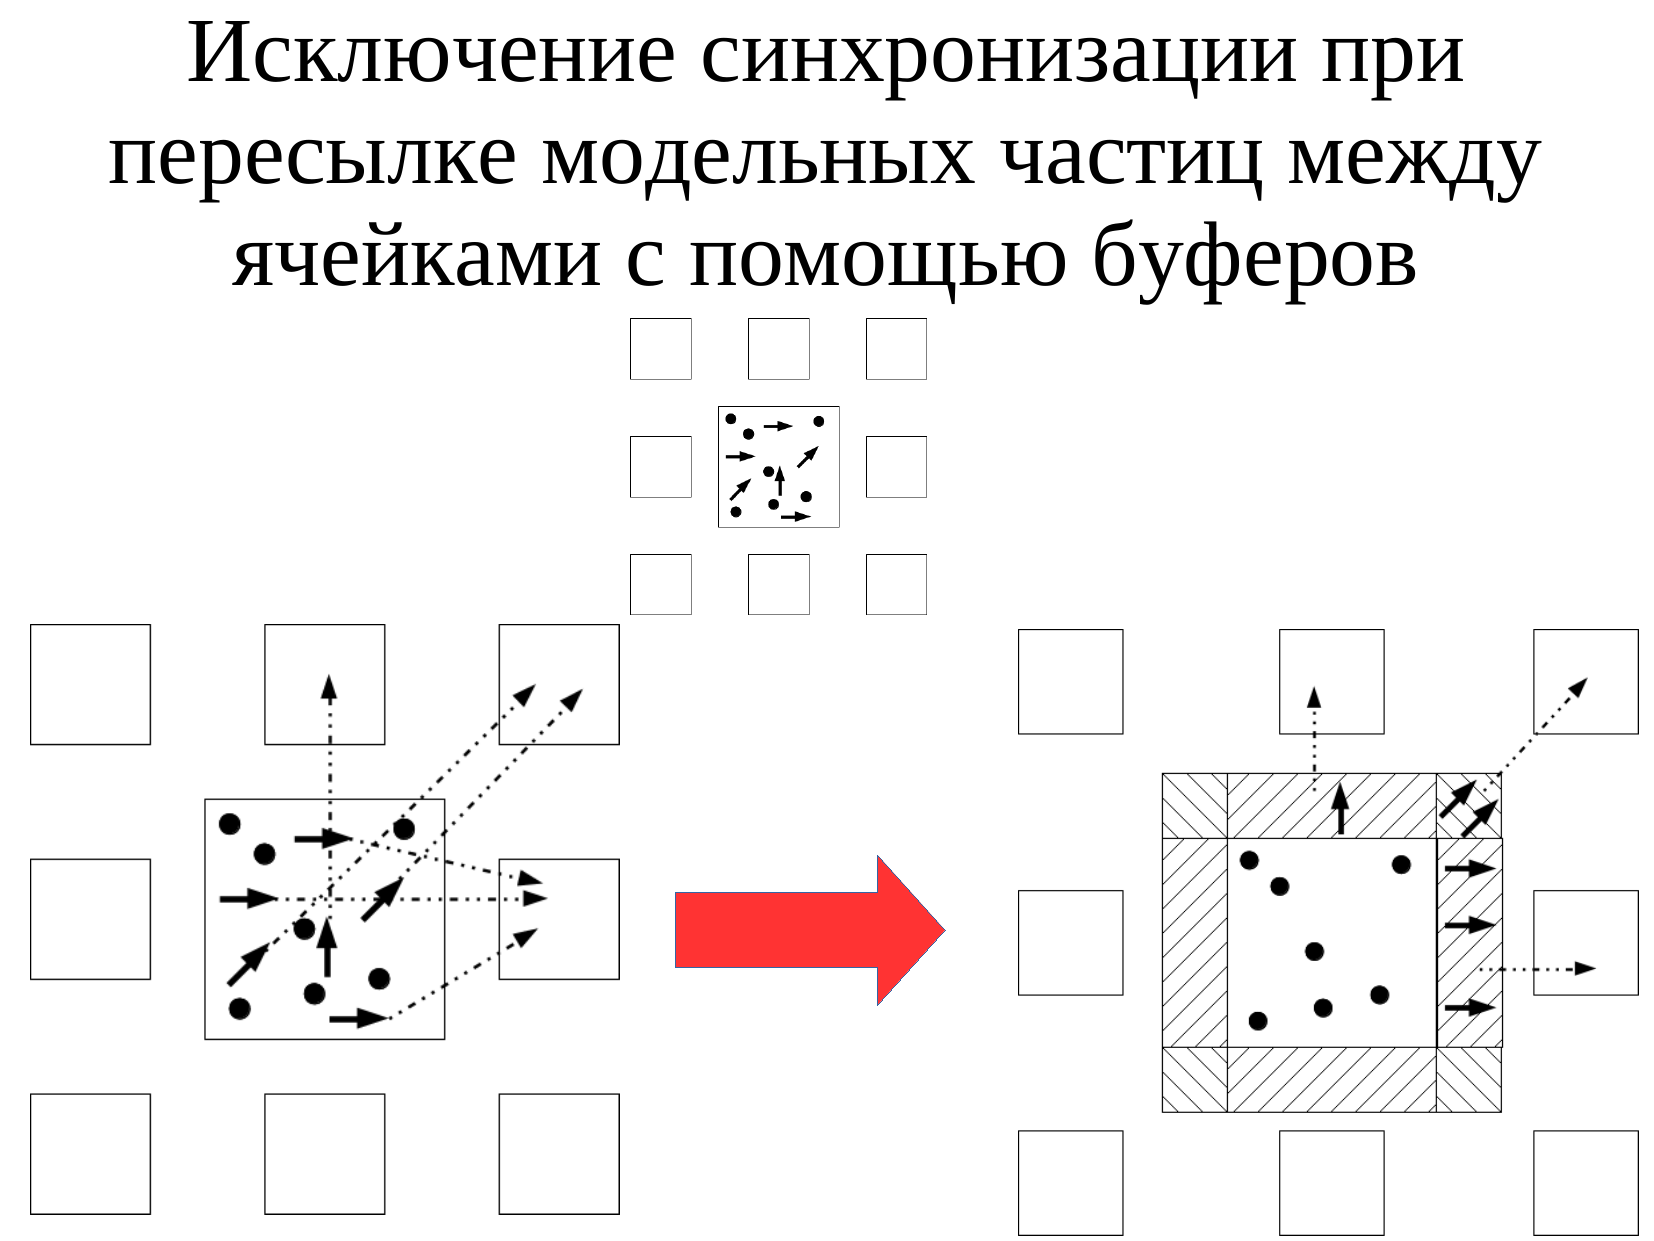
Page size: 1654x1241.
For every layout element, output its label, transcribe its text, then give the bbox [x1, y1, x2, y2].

picture [630, 318, 927, 616]
title Исключение синхронизации при пересылке модельных частиц между ячейками с помощью буферов [82, 0, 1571, 311]
picture [30, 624, 620, 1216]
picture [1018, 629, 1639, 1236]
text_box [675, 855, 946, 1006]
